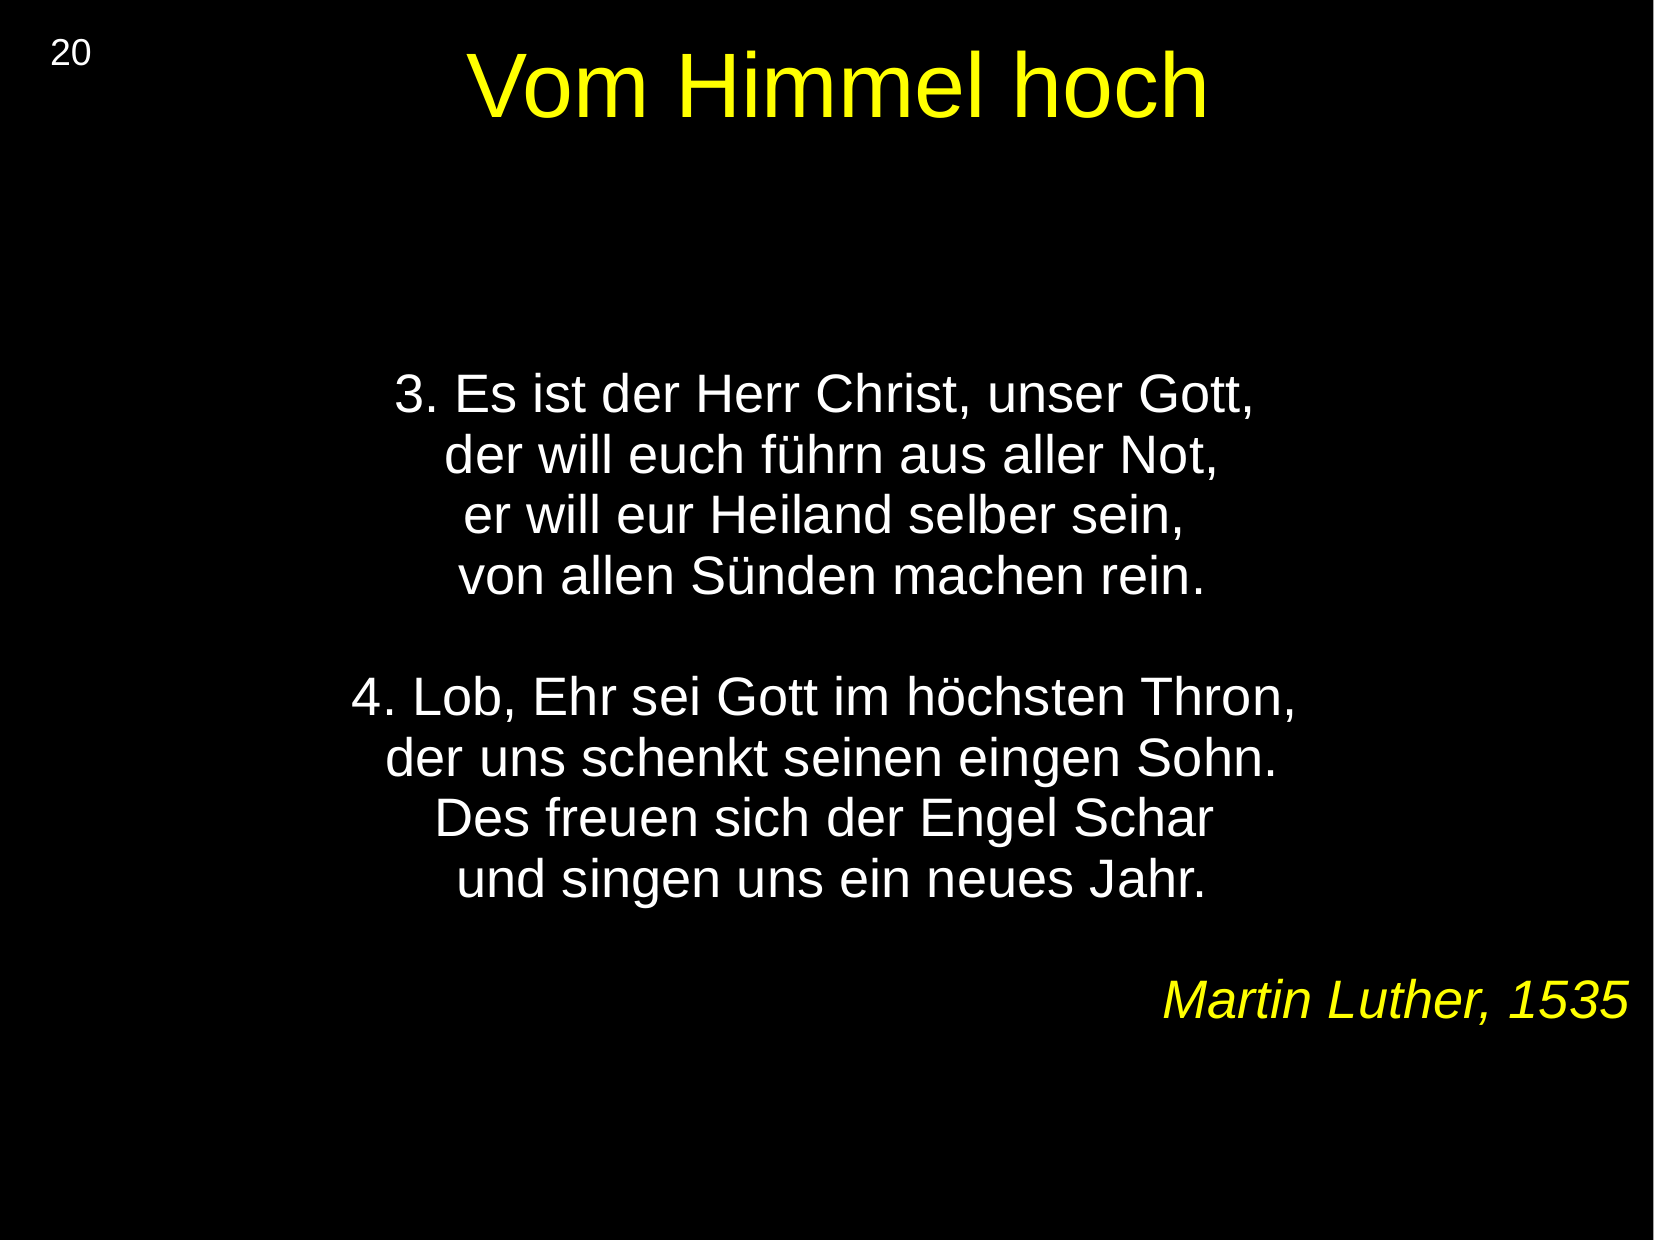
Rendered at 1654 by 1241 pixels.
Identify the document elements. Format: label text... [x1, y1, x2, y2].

list 3. Es ist der Herr Christ, unser Gott, der will euch führn aus aller Not, er will eur Heiland selber sein, von allen Sünden machen rein. 4. Lob, Ehr sei Gott im höchsten Thron, der uns schenkt seinen eingen Sohn. Des freuen sich der Engel Schar und singen uns ein neues Jahr. Martin Luther, 1535 [35, 177, 1630, 1217]
text_box 20 [35, 23, 130, 81]
title Vom Himmel hoch [94, 5, 1583, 166]
